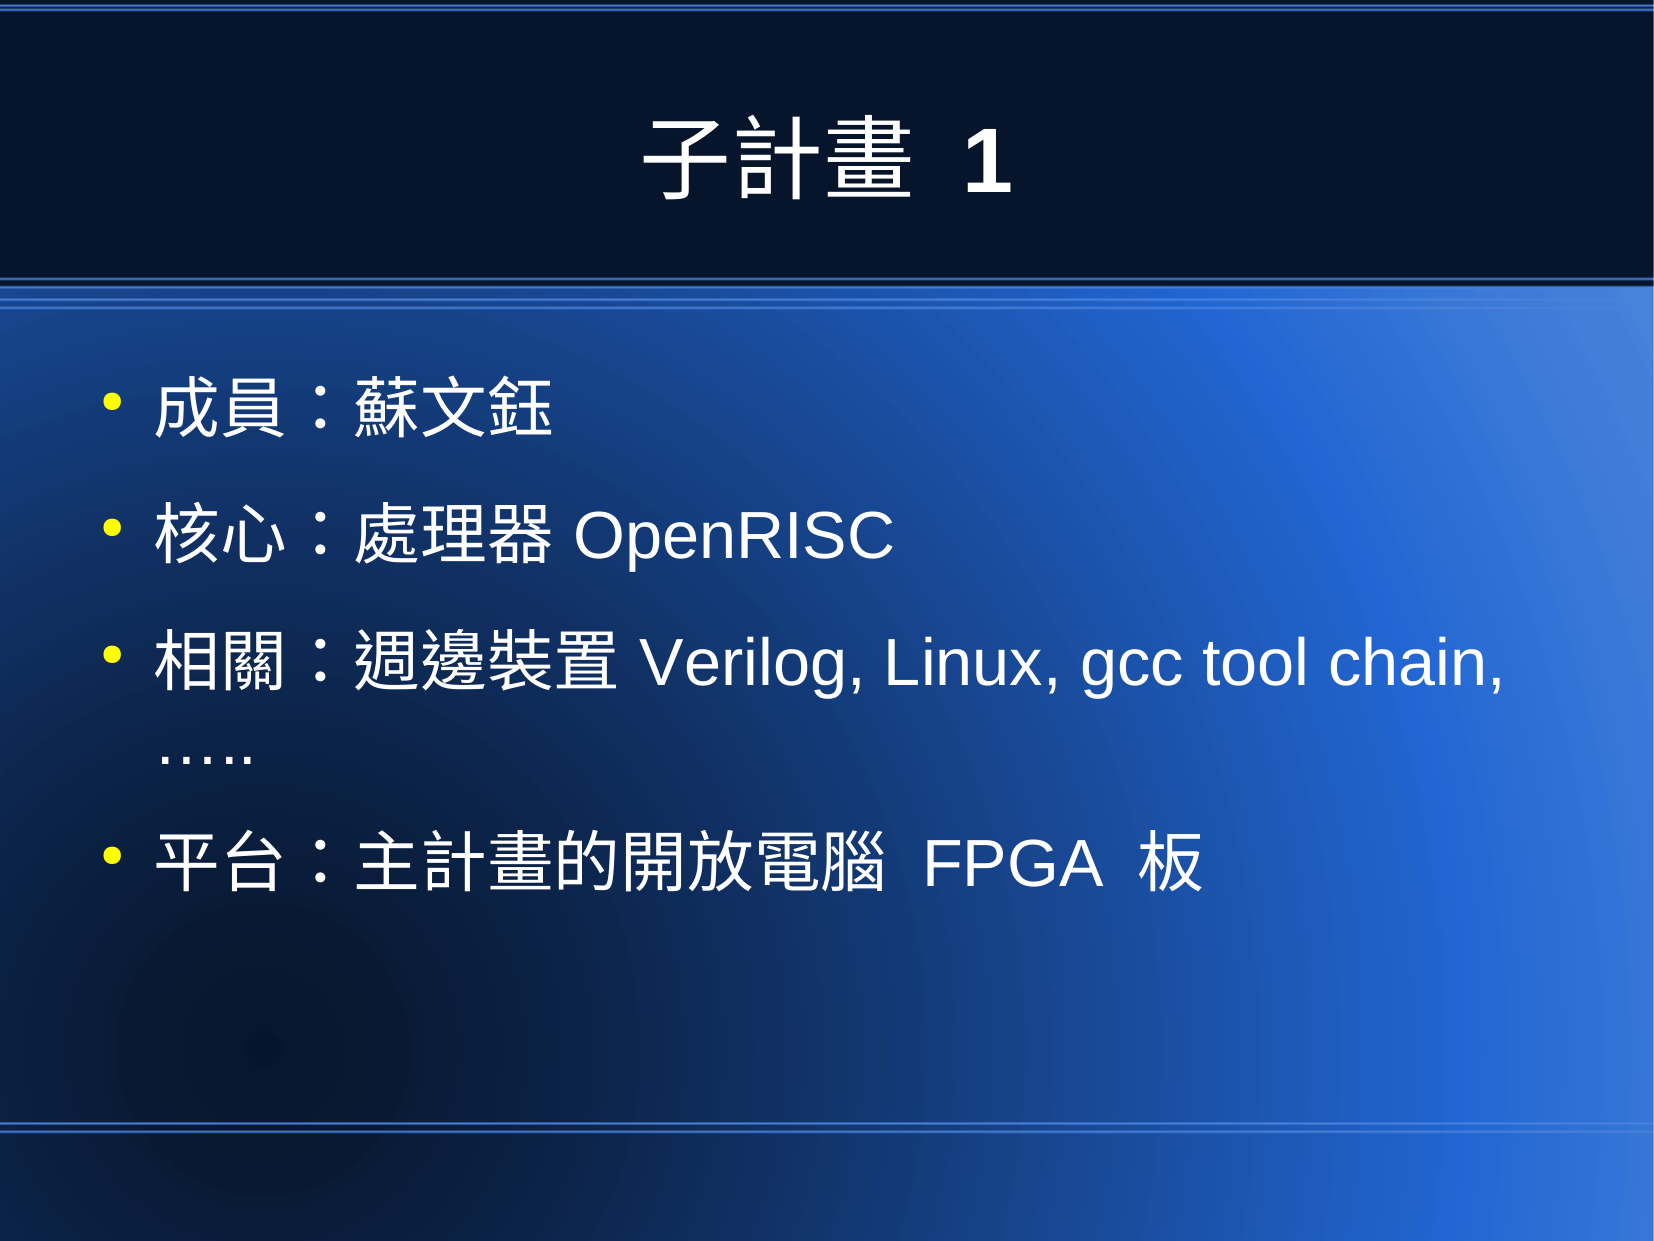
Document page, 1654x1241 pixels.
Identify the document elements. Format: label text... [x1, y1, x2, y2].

list 成員：蘇文鈺 核心：處理器OpenRISC 相關：週邊裝置Verilog, Linux, gcc tool chain, ….. 平台：主計畫的開放電腦 FPGA 板 [82, 355, 1571, 1075]
picture [0, 0, 1654, 1241]
title 子計畫 1 [82, 49, 1571, 257]
